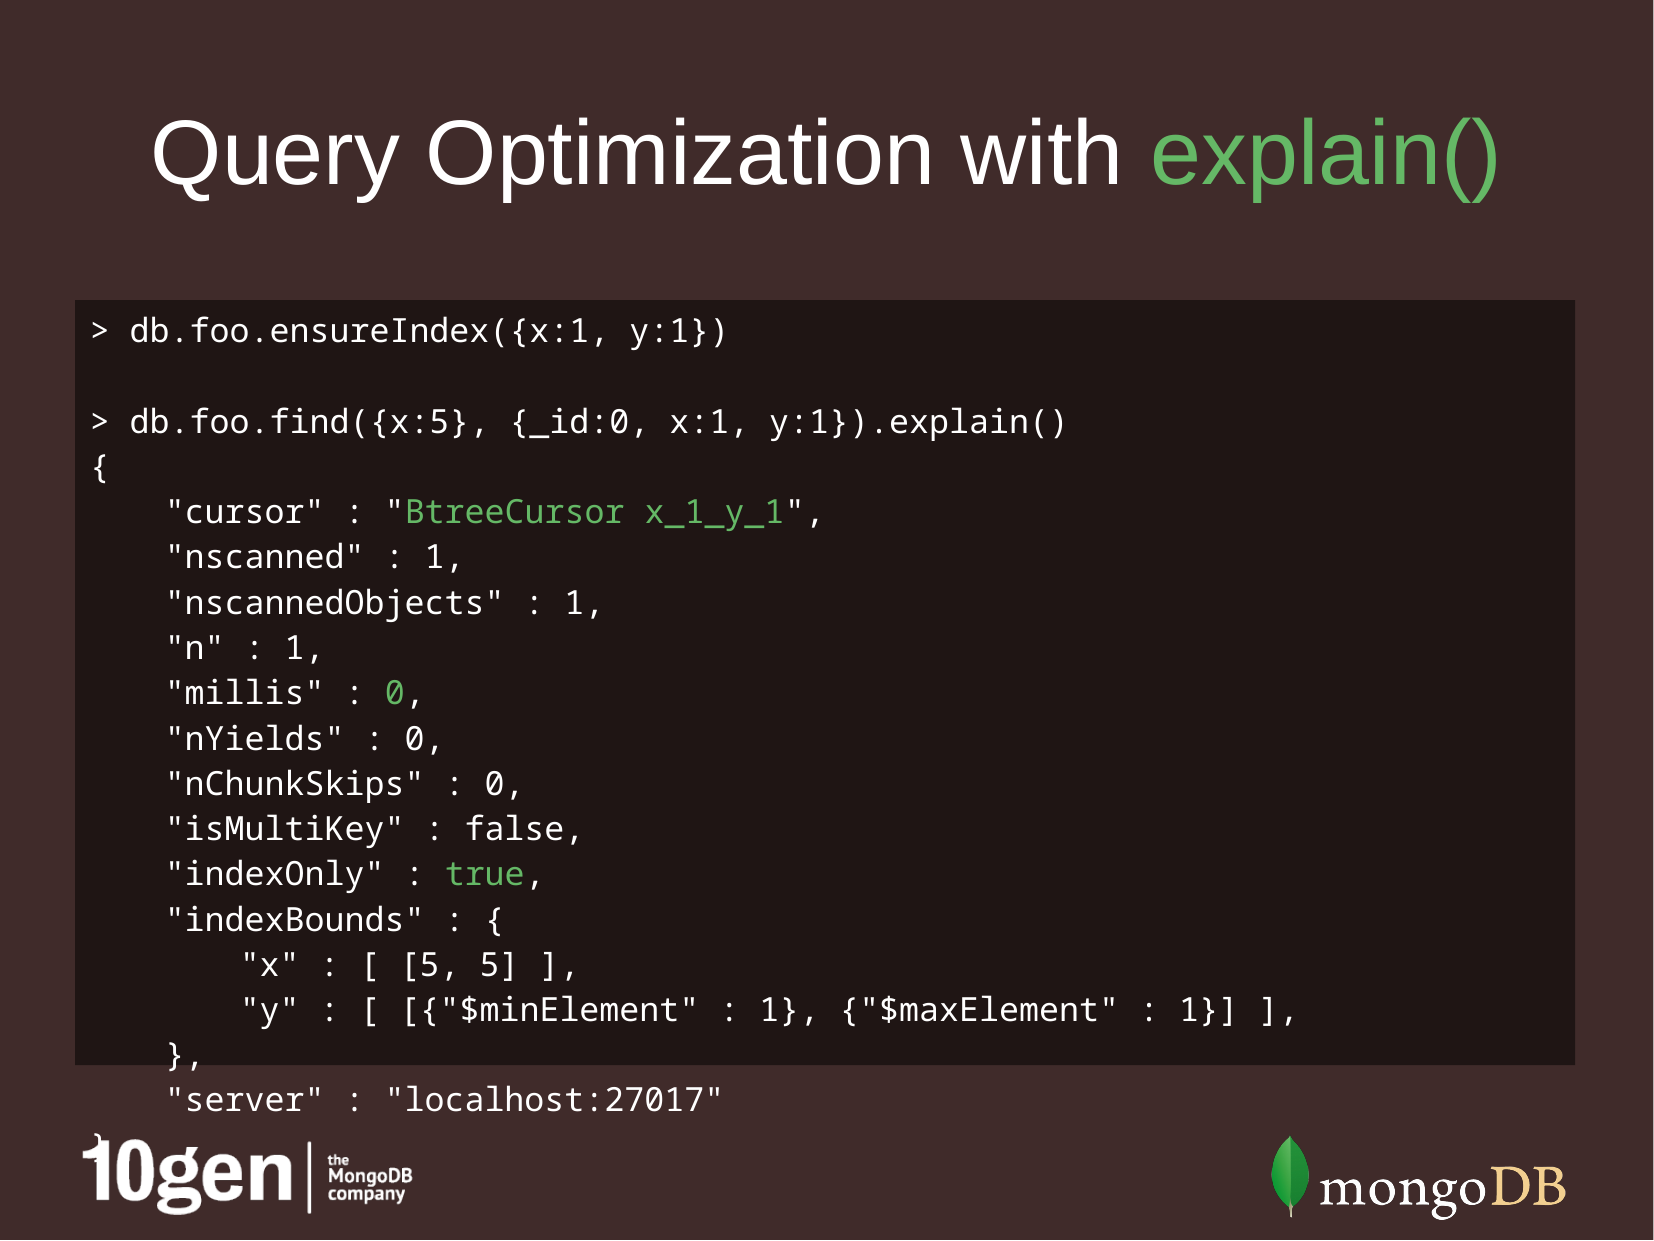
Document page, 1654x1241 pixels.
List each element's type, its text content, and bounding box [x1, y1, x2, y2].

text_box > db.foo.ensureIndex({x:1, y:1}) > db.foo.find({x:5}, {_id:0, x:1, y:1}).explain() { "cursor" : "BtreeCursor x_1_y_1", "nscanned" : 1, "nscannedObjects" : 1, "n" : 1, "millis" : 0, "nYields" : 0, "nChunkSkips" : 0, "isMultiKey" : false, "indexOnly" : true, "indexBounds" : { "x" : [ [5, 5] ], "y" : [ [{"$minElement" : 1}, {"$maxElement" : 1}] ], }, "server" : "localhost:27017" } [75, 300, 1576, 1066]
title Query Optimization with explain() [82, 49, 1571, 257]
picture [82, 1139, 413, 1215]
picture [1260, 1124, 1576, 1230]
